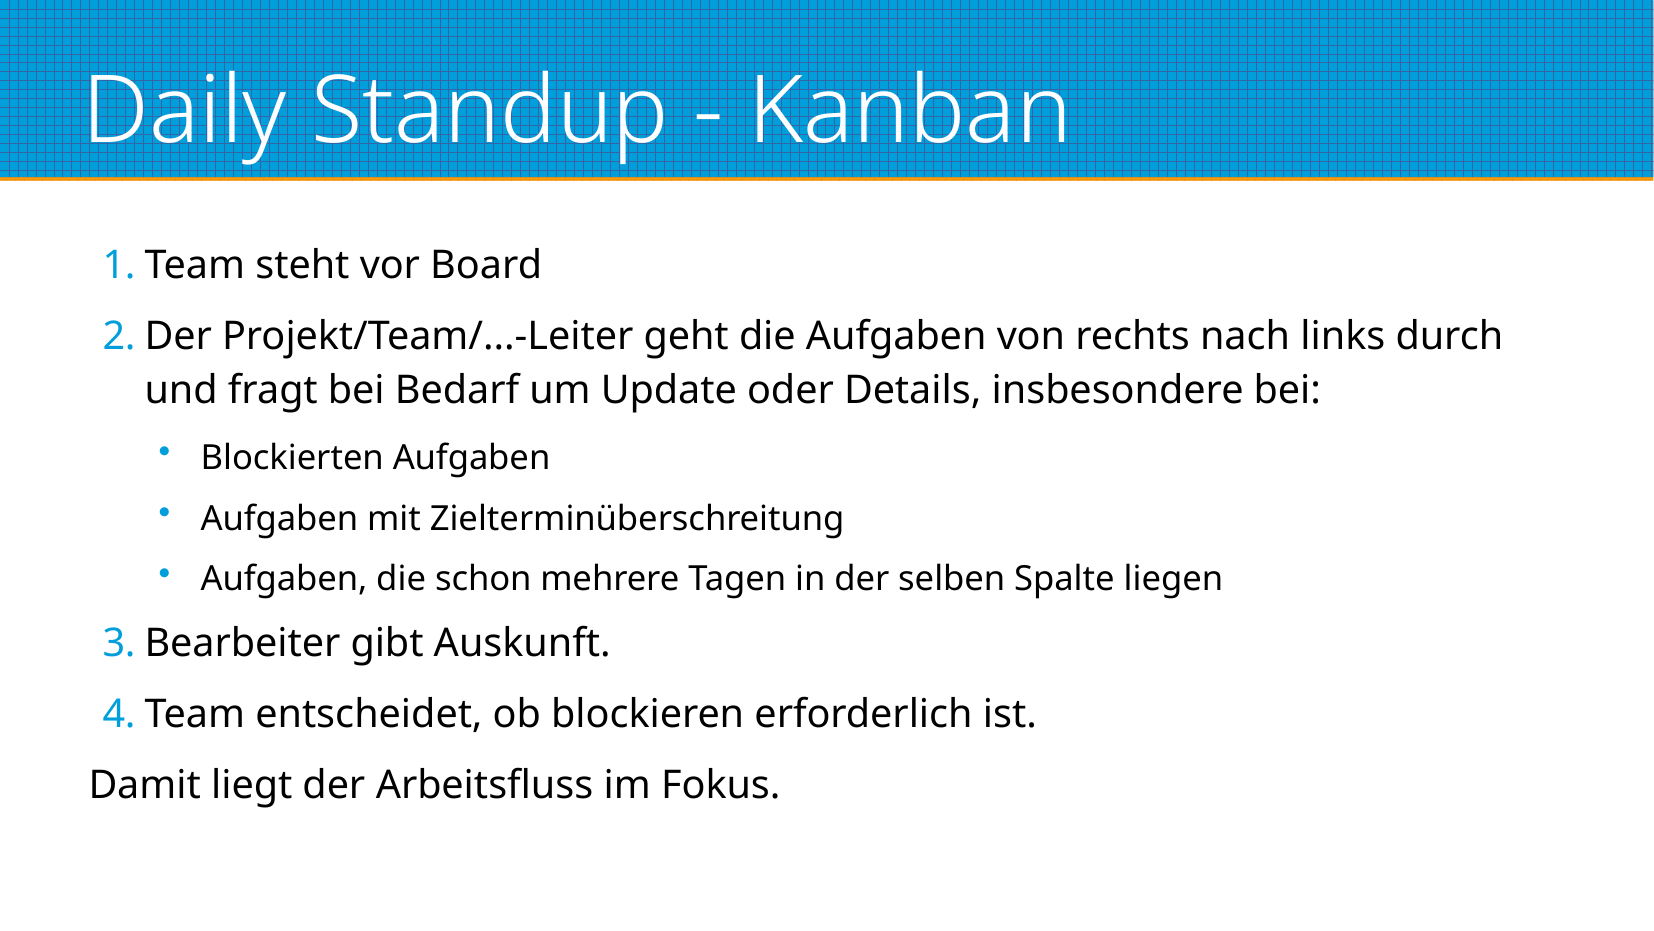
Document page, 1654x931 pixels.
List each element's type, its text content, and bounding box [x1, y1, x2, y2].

title Daily Standup - Kanban [82, 14, 1571, 171]
list Team steht vor Board Der Projekt/Team/...-Leiter geht die Aufgaben von rechts nach links durch und fragt bei Bedarf um Update oder Details, insbesondere bei: Blockierten Aufgaben Aufgaben mit Zielterminüberschreitung Aufgaben, die schon mehrere Tagen in der selben Spalte liegen Bearbeiter gibt Auskunft. Team entscheidet, ob blockieren erforderlich ist. Damit liegt der Arbeitsfluss im Fokus. [88, 236, 1566, 813]
